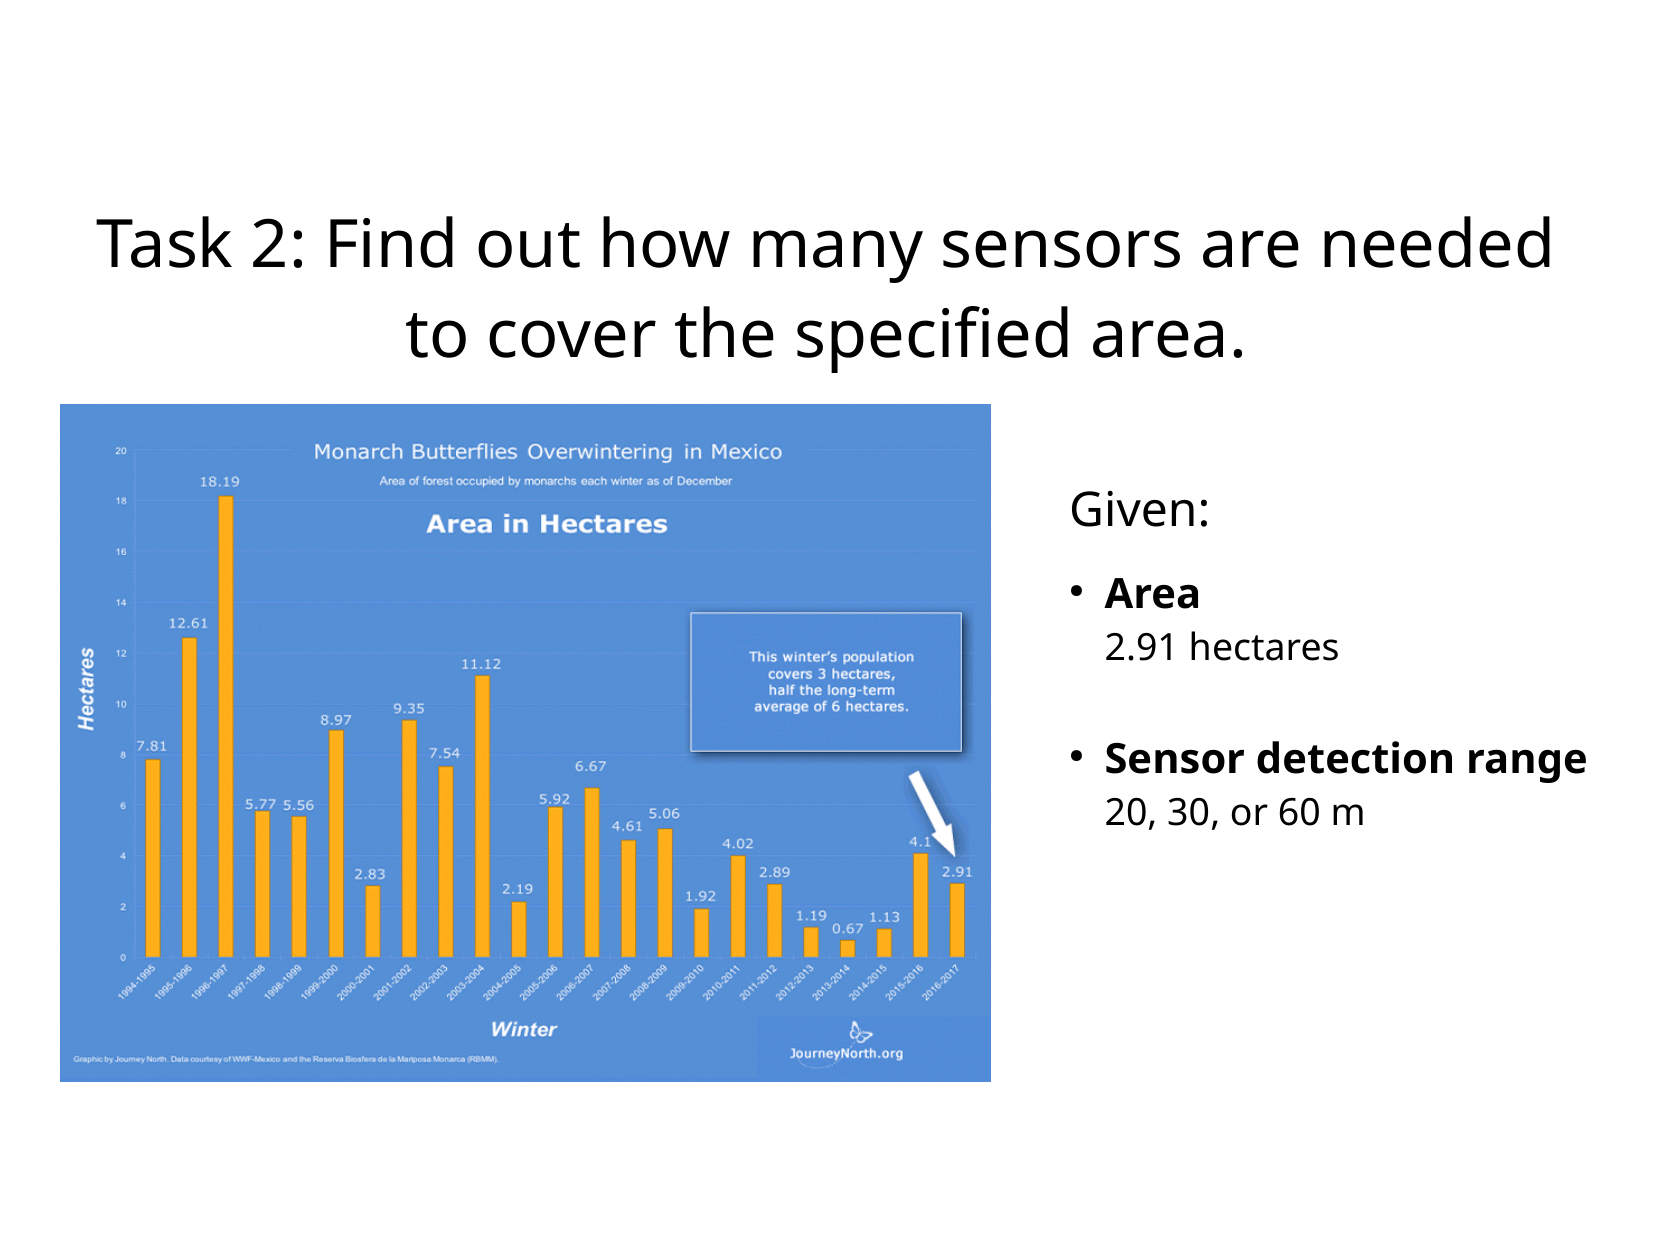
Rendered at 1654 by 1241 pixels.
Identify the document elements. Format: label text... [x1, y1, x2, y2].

subtitle Given: Area 2.91 hectares Sensor detection range 20, 30, or 60 m [1069, 475, 1636, 1051]
picture [60, 404, 991, 1083]
title Task 2: Find out how many sensors are needed to cover the specified area. [82, 182, 1571, 391]
